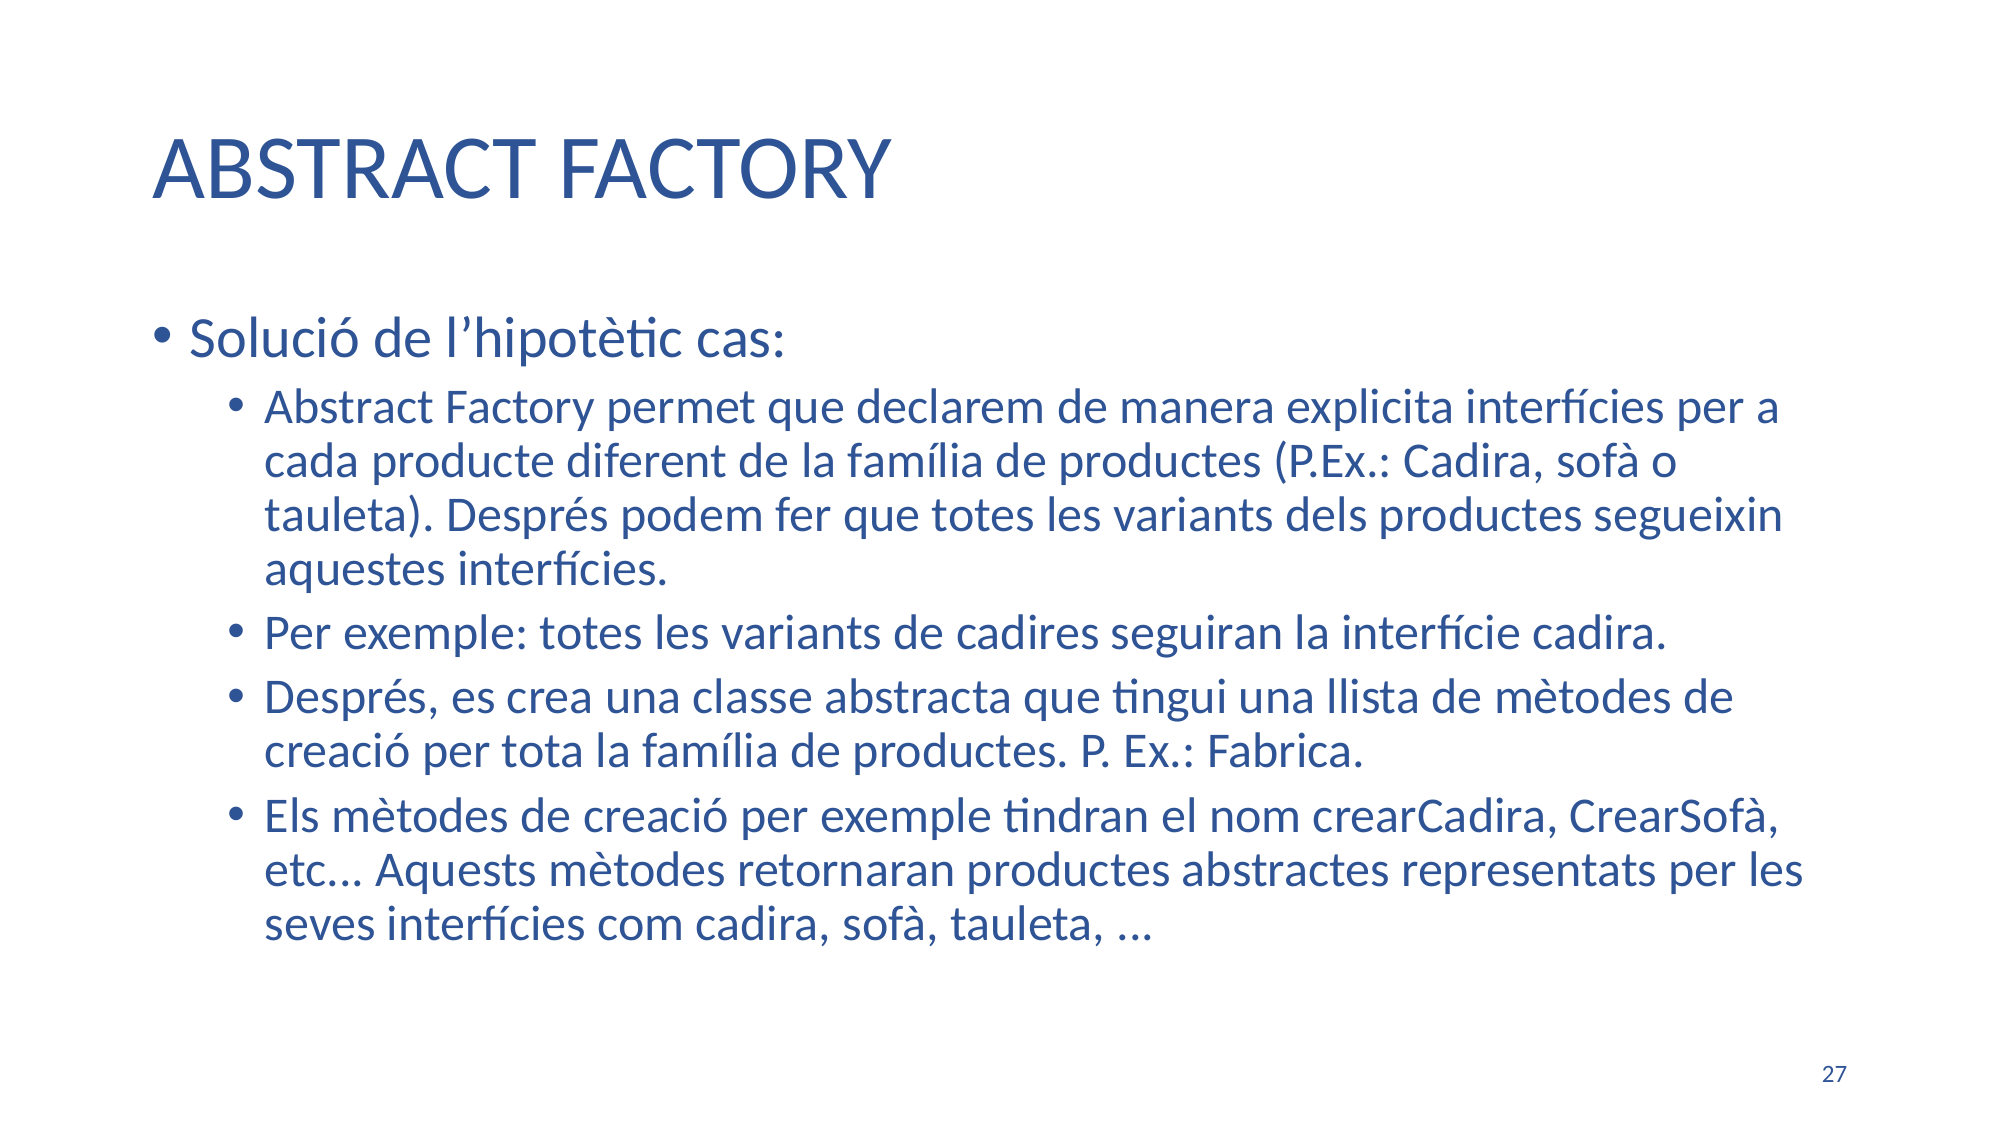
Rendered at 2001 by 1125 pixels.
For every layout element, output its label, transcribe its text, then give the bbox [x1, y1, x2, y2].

title ABSTRACT FACTORY [137, 59, 1863, 278]
slide_number <number> [1412, 1042, 1863, 1103]
list Solució de l’hipotètic cas: Abstract Factory permet que declarem de manera explicita interfícies per a cada producte diferent de la família de productes (P.Ex.: Cadira, sofà o tauleta). Després podem fer que totes les variants dels productes segueixin aquestes interfícies. Per exemple: totes les variants de cadires seguiran la interfície cadira. Després, es crea una classe abstracta que tingui una llista de mètodes de creació per tota la família de productes. P. Ex.: Fabrica. Els mètodes de creació per exemple tindran el nom crearCadira, CrearSofà, etc... Aquests mètodes retornaran productes abstractes representats per les seves interfícies com cadira, sofà, tauleta, ... [137, 299, 1863, 1014]
